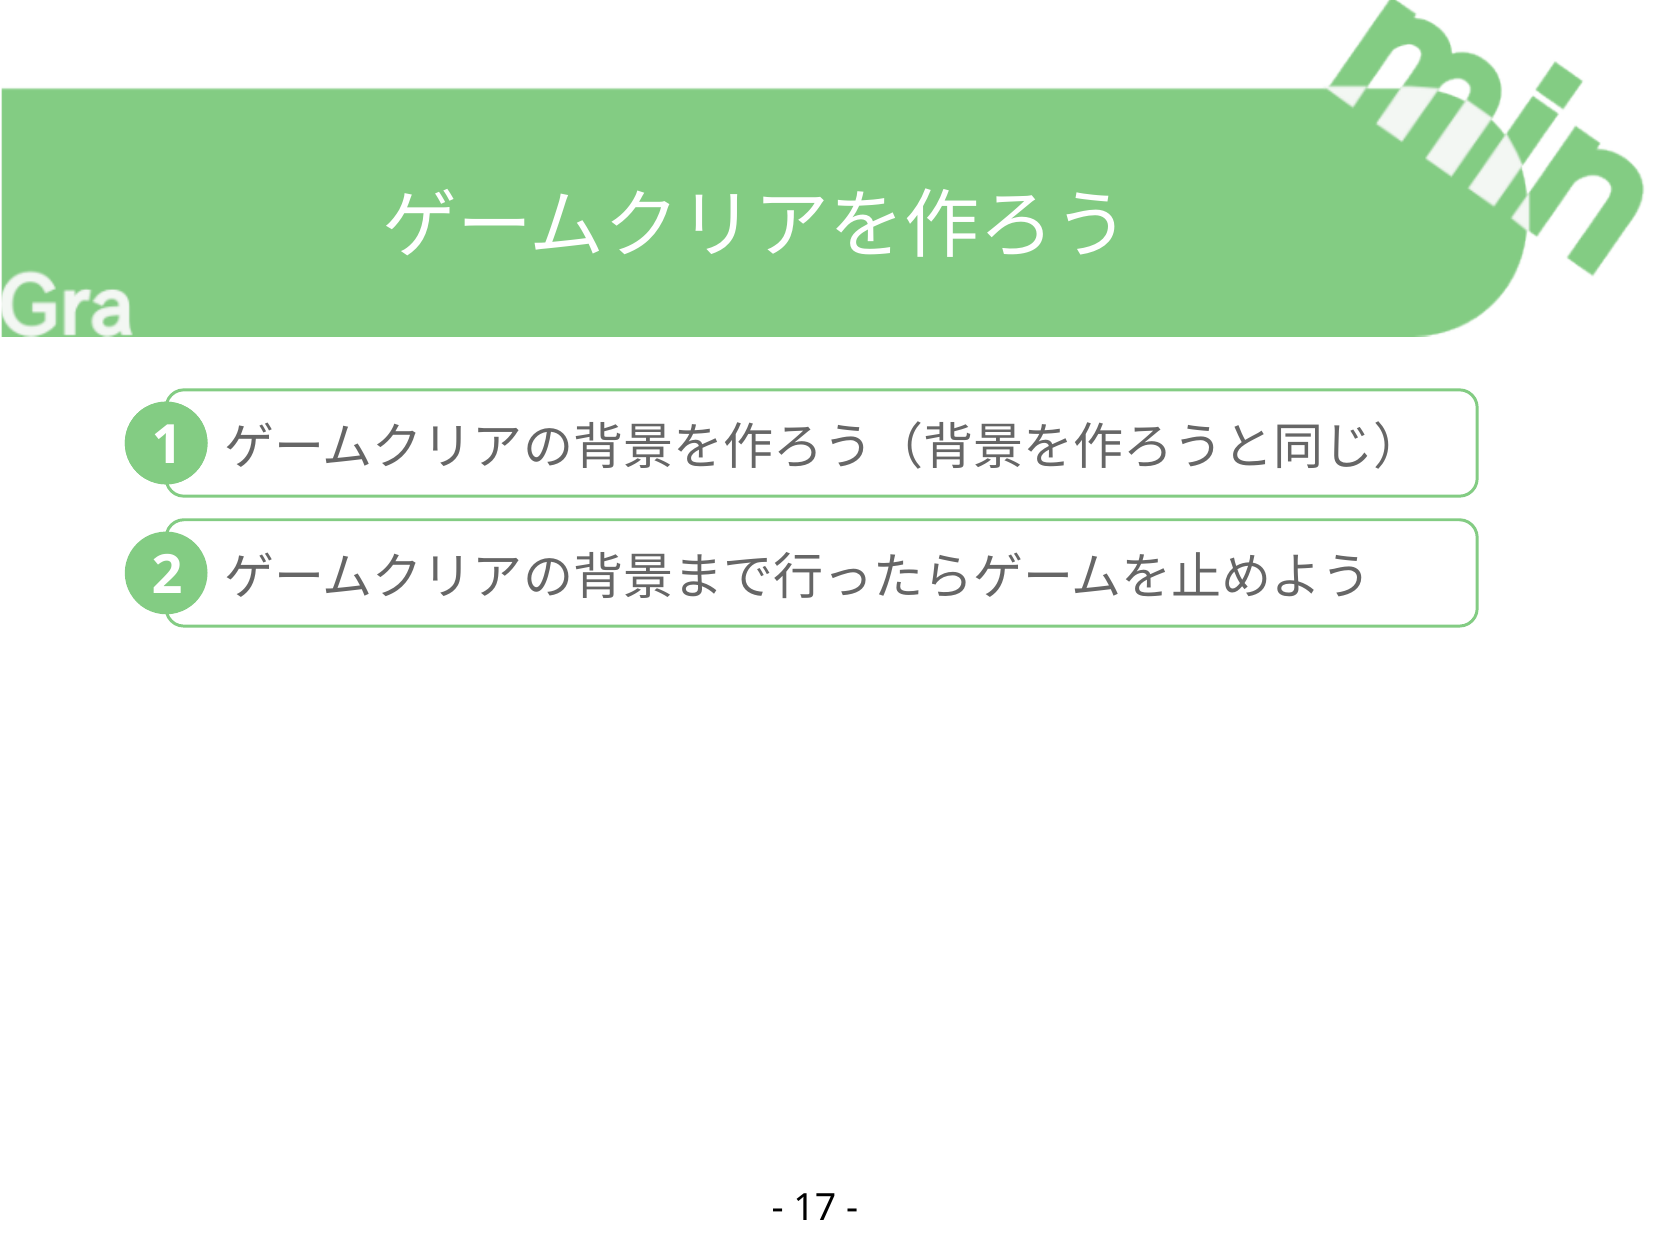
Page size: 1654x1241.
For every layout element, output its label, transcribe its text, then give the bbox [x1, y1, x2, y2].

text_box ゲームクリアの背景まで行ったらゲームを止めよう [167, 519, 1478, 627]
text_box - 17 - [756, 1173, 897, 1241]
picture [1, 0, 1654, 337]
text_box ゲームクリアの背景を作ろう（背景を作ろうと同じ） [167, 389, 1478, 497]
text_box 1 [124, 401, 208, 485]
text_box 2 [124, 531, 208, 615]
title ゲームクリアを作ろう [11, 113, 1501, 324]
